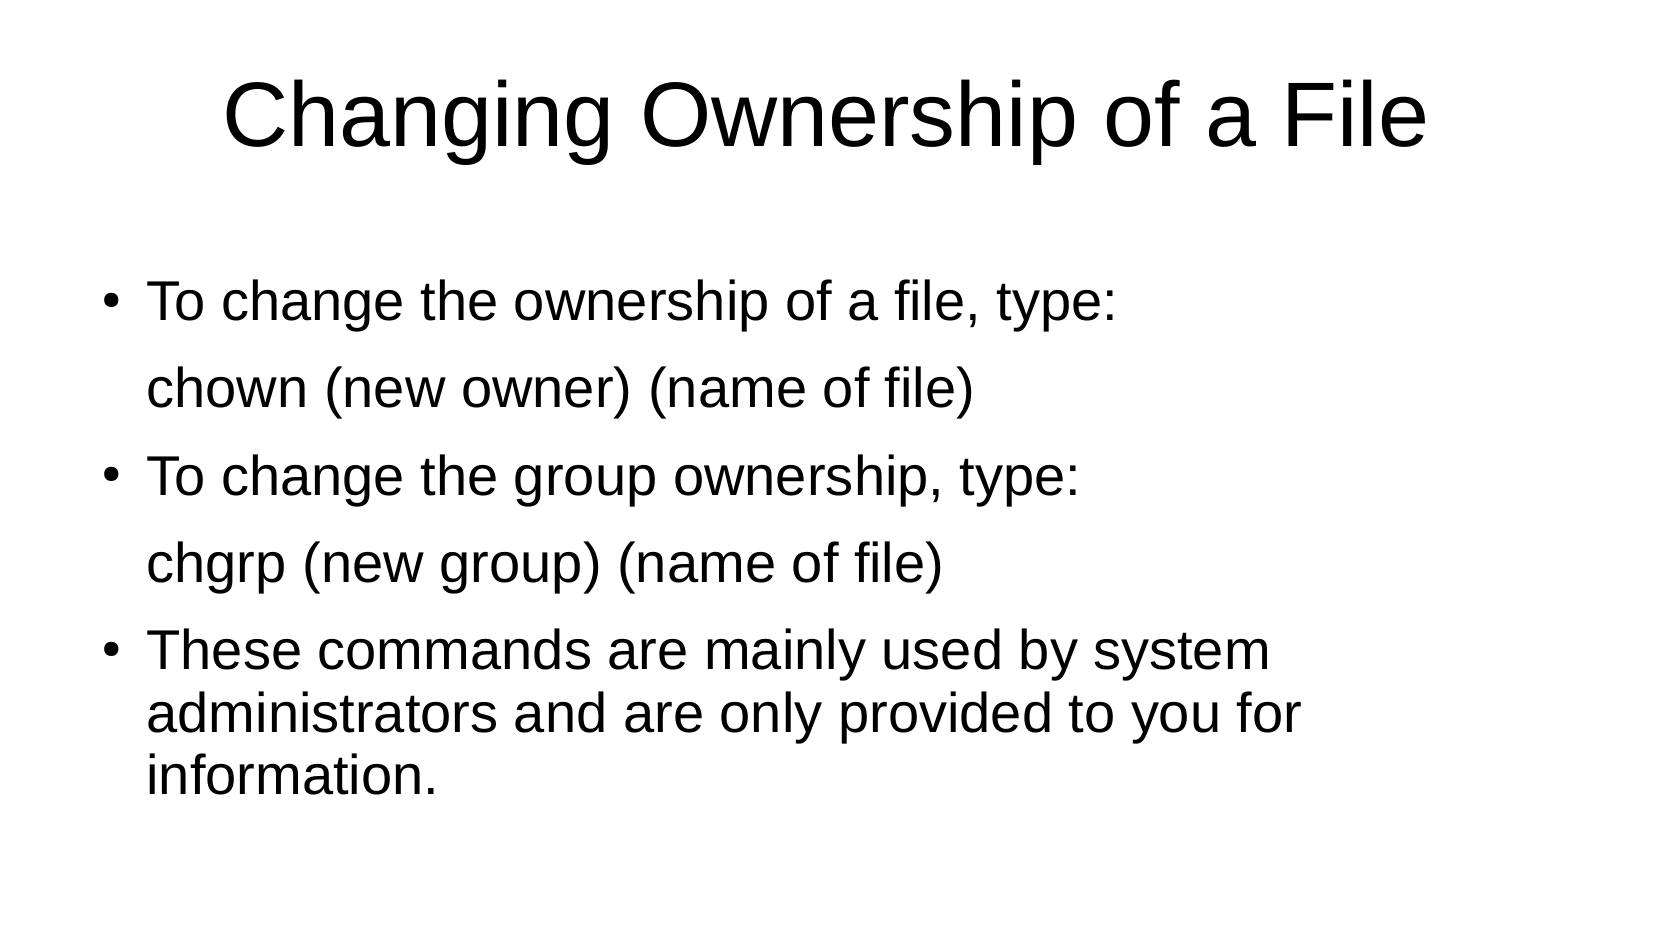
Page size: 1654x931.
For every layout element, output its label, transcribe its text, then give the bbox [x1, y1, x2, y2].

list To change the ownership of a file, type: chown (new owner) (name of file) To change the group ownership, type: chgrp (new group) (name of file) These commands are mainly used by system administrators and are only provided to you for information. [86, 270, 1576, 810]
title Changing Ownership of a File [82, 37, 1571, 193]
